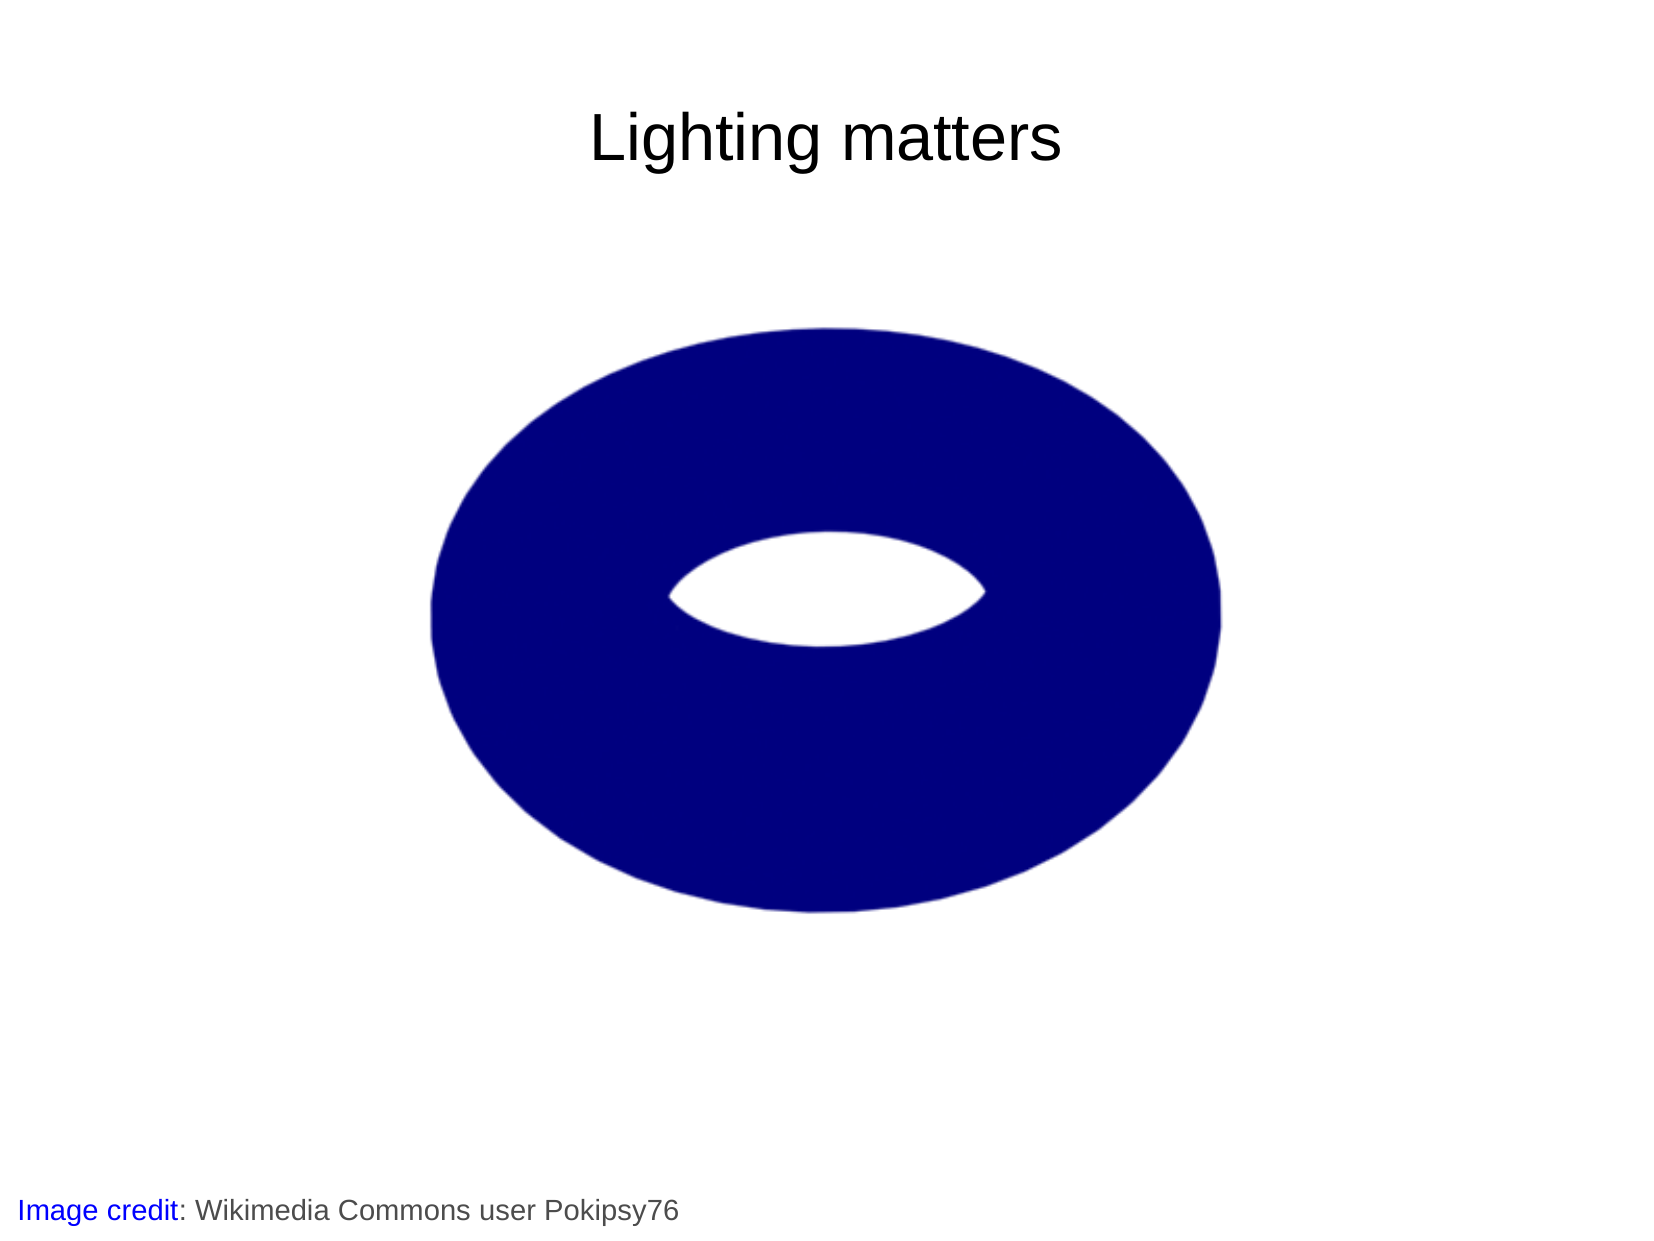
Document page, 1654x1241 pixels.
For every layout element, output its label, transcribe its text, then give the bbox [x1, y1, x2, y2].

text_box Image credit: Wikimedia Commons user Pokipsy76 [2, 1186, 1163, 1234]
subtitle Lighting matters [82, 49, 1571, 226]
picture [410, 255, 1244, 985]
